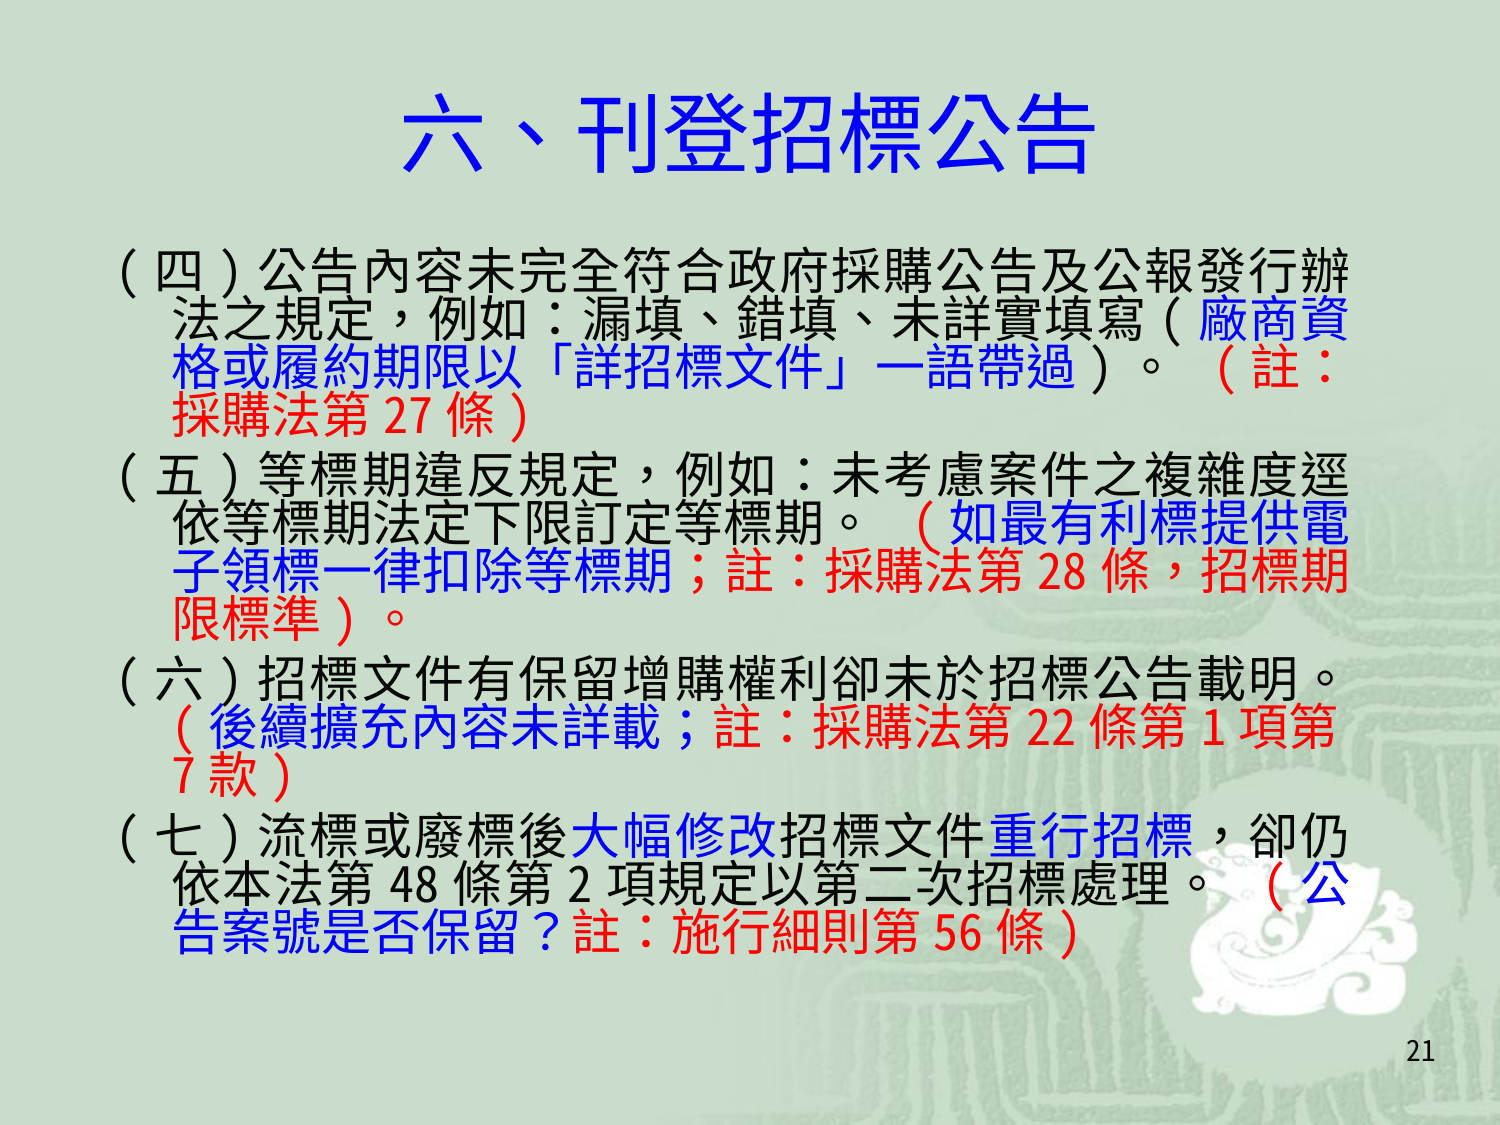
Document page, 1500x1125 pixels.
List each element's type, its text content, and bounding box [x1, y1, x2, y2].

picture [0, 0, 1500, 1125]
list (四)公告內容未完全符合政府採購公告及公報發行辦法之規定，例如：漏填、錯填、未詳實填寫(廠商資格或履約期限以「詳招標文件」一語帶過)。 (註：採購法第27條) (五)等標期違反規定，例如：未考慮案件之複雜度逕依等標期法定下限訂定等標期。 (如最有利標提供電子領標一律扣除等標期；註：採購法第28條，招標期限標準)。 (六)招標文件有保留增購權利卻未於招標公告載明。 (後續擴充內容未詳載；註：採購法第22條第1項第7款) (七)流標或廢標後大幅修改招標文件重行招標，卻仍依本法第48條第2項規定以第二次招標處理。 (公告案號是否保留？註：施行細則第56條) [100, 243, 1366, 986]
text_box <編號> [1074, 1024, 1451, 1103]
title 六、刊登招標公告 [49, 37, 1451, 225]
